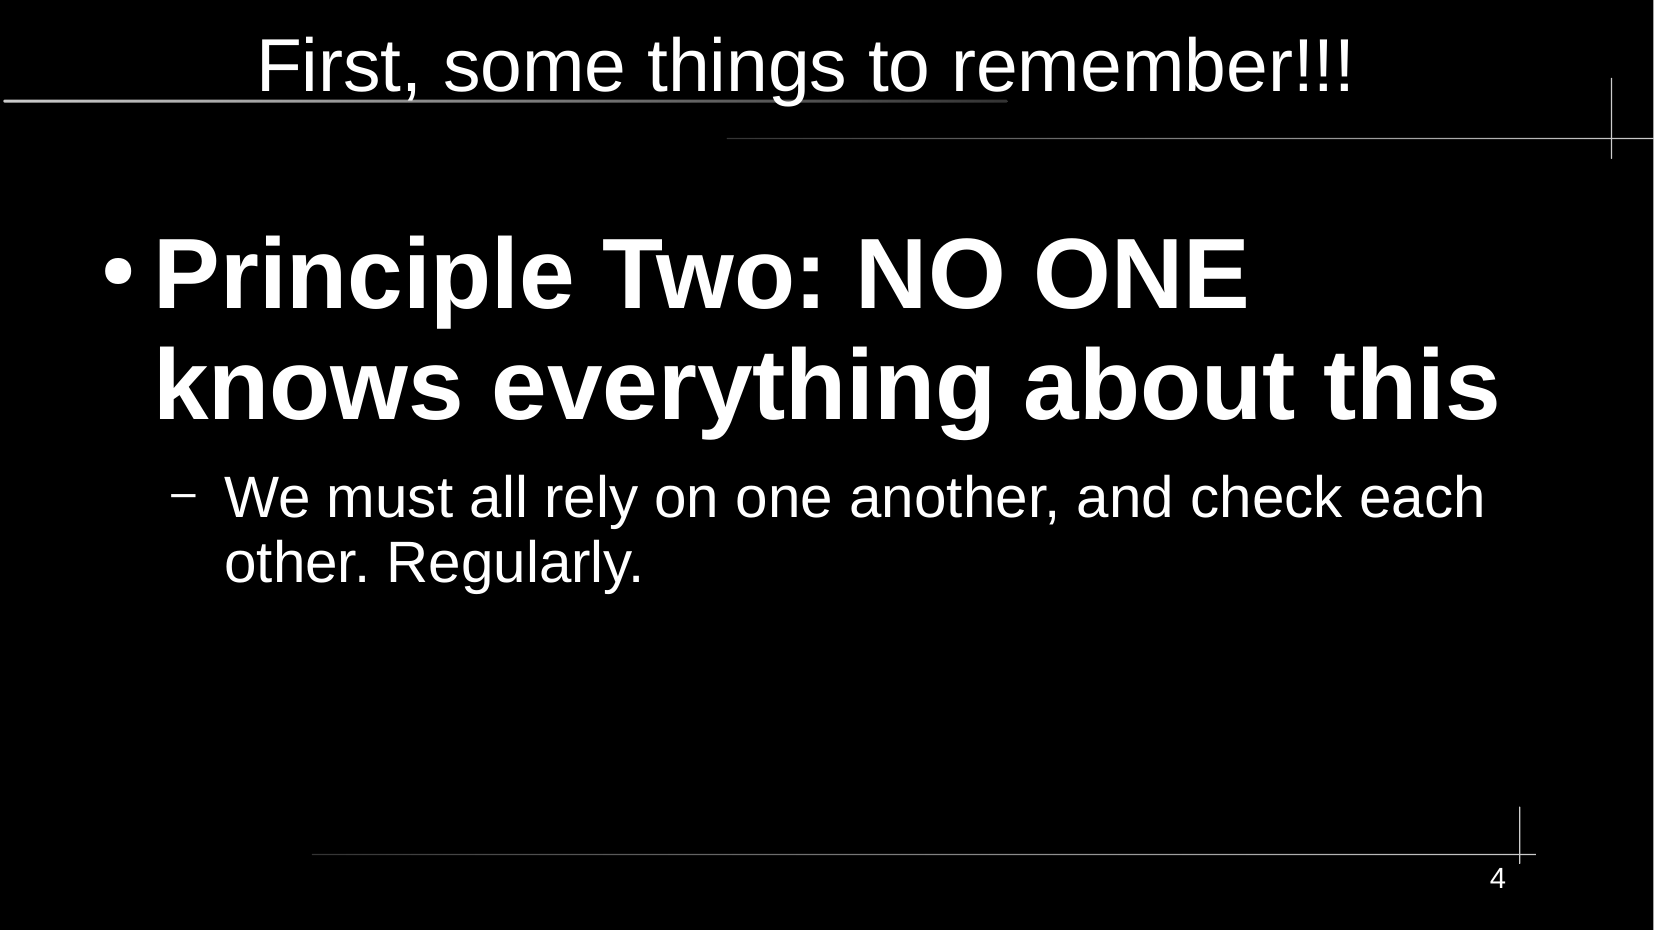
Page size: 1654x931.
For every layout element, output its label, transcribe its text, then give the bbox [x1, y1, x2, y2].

title First, some things to remember!!! [23, 11, 1589, 119]
list Principle Two: NO ONE knows everything about this We must all rely on one another, and check each other. Regularly. [82, 217, 1571, 758]
